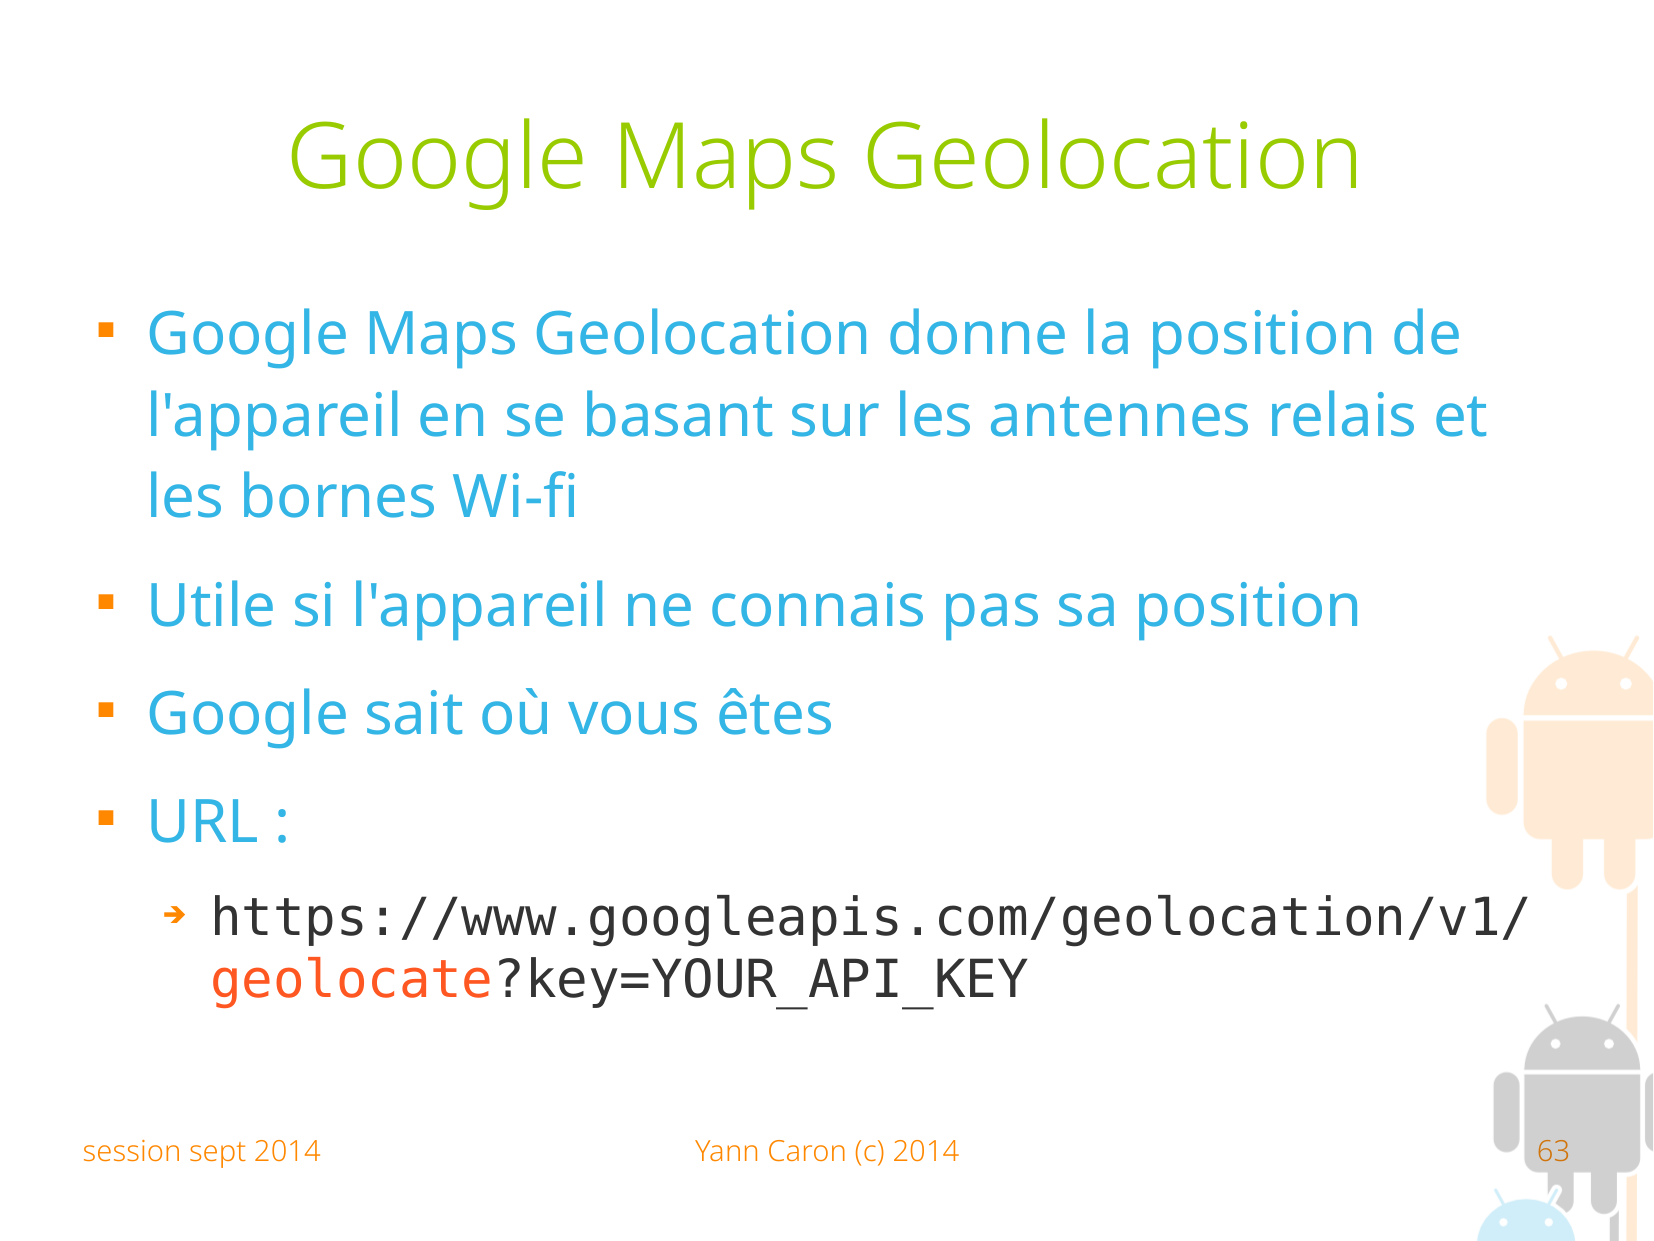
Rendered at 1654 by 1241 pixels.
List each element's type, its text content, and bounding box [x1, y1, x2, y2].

list Google Maps Geolocation donne la position de l'appareil en se basant sur les antennes relais et les bornes Wi-fi Utile si l'appareil ne connais pas sa position Google sait où vous êtes URL : https://www.googleapis.com/geolocation/v1/geolocate?key=YOUR_API_KEY [82, 290, 1571, 1010]
title Google Maps Geolocation [82, 49, 1571, 257]
picture [240, 423, 1654, 1241]
